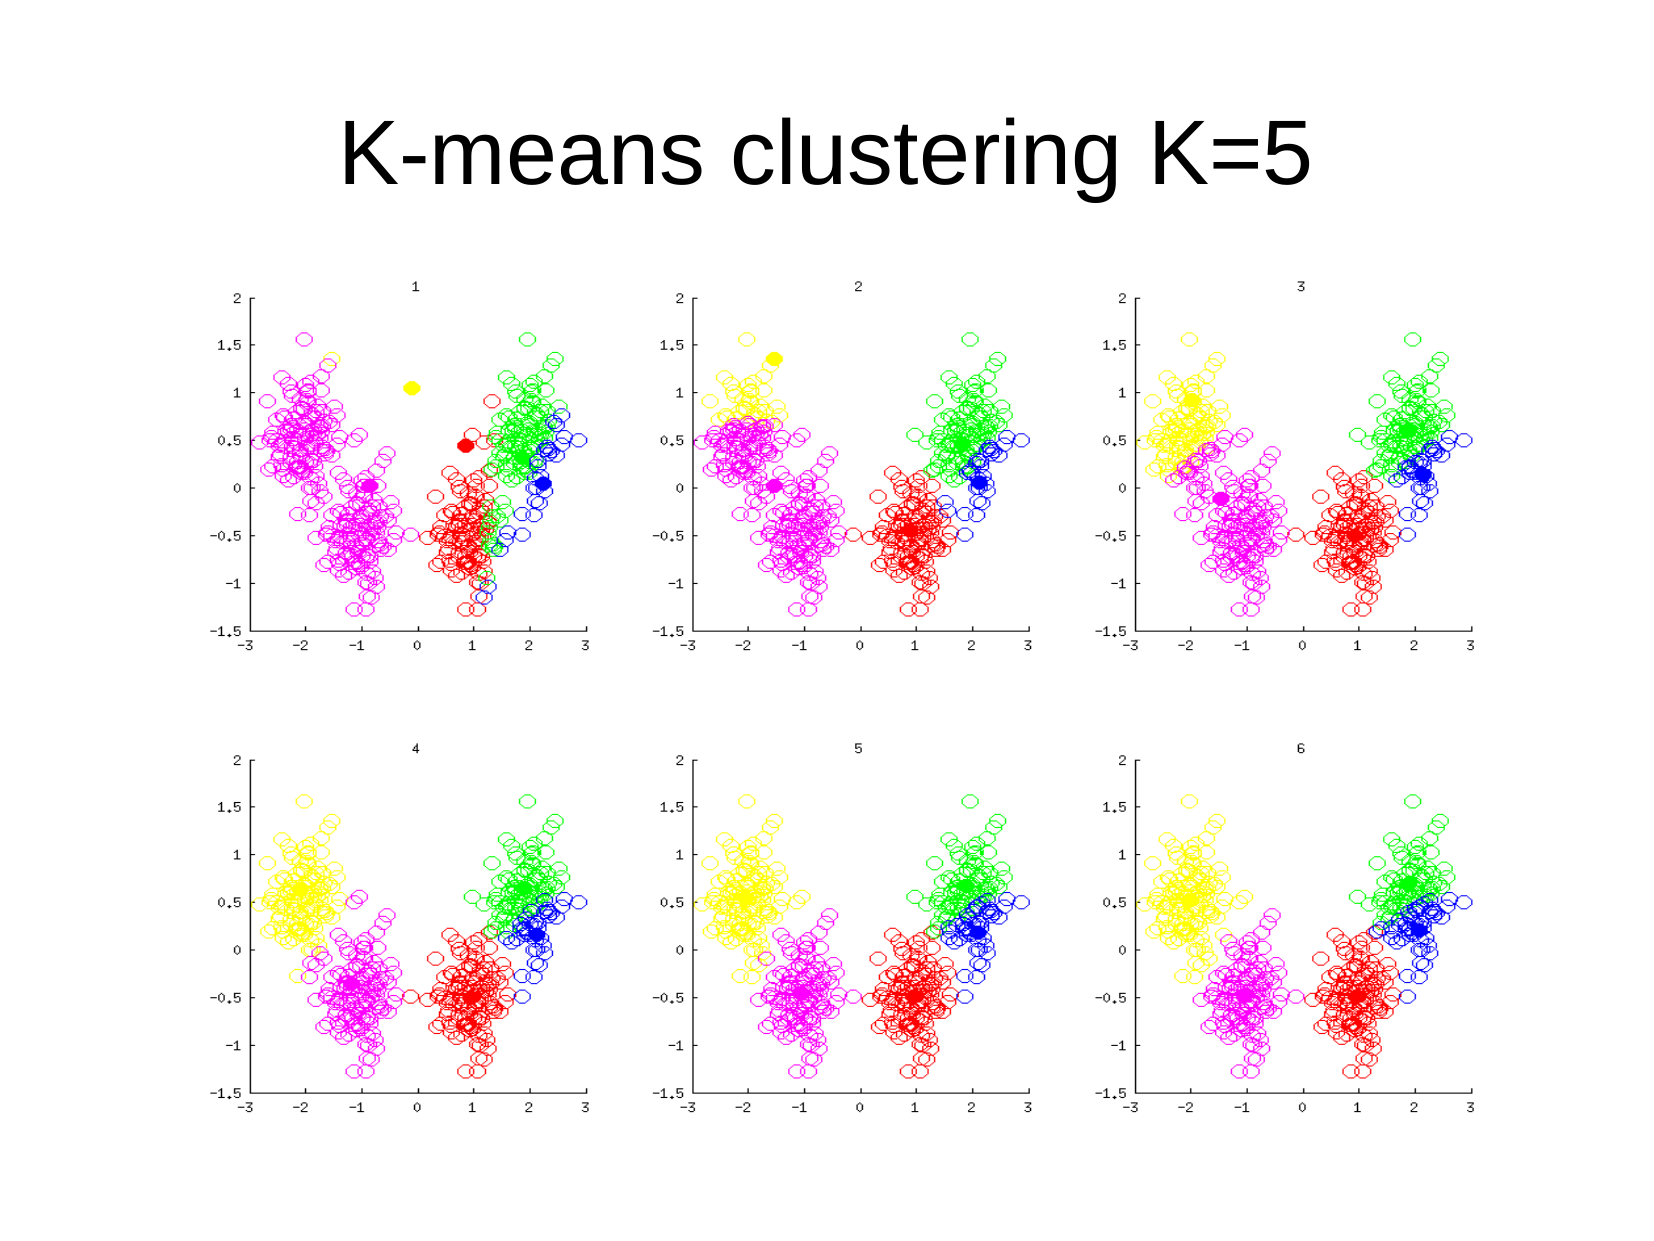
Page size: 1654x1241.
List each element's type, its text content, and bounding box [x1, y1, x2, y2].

title K-means clustering K=5 [82, 49, 1571, 224]
picture [45, 224, 1621, 1201]
